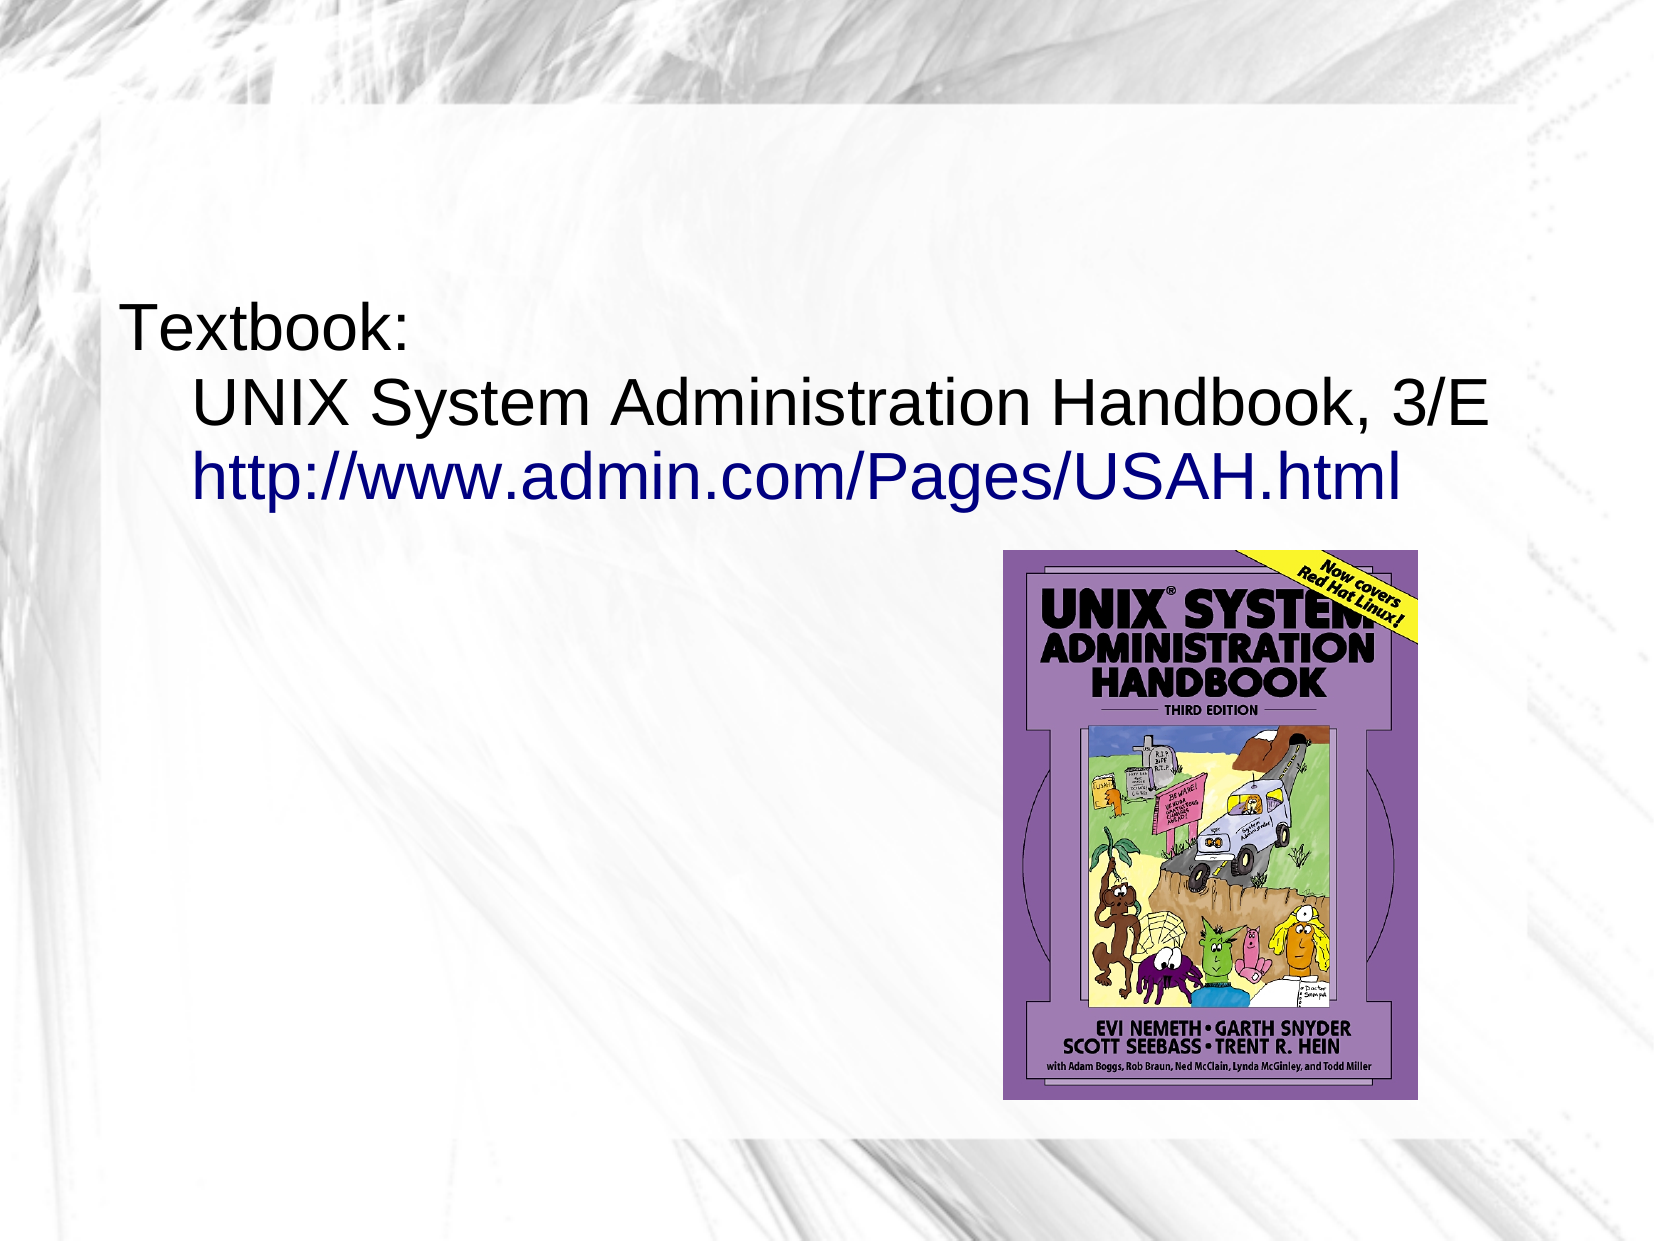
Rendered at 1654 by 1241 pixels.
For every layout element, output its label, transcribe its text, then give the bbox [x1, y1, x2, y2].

picture [0, 0, 1654, 1241]
subtitle Textbook: UNIX System Administration Handbook, 3/E http://www.admin.com/Pages/USAH.html [118, 96, 1571, 708]
